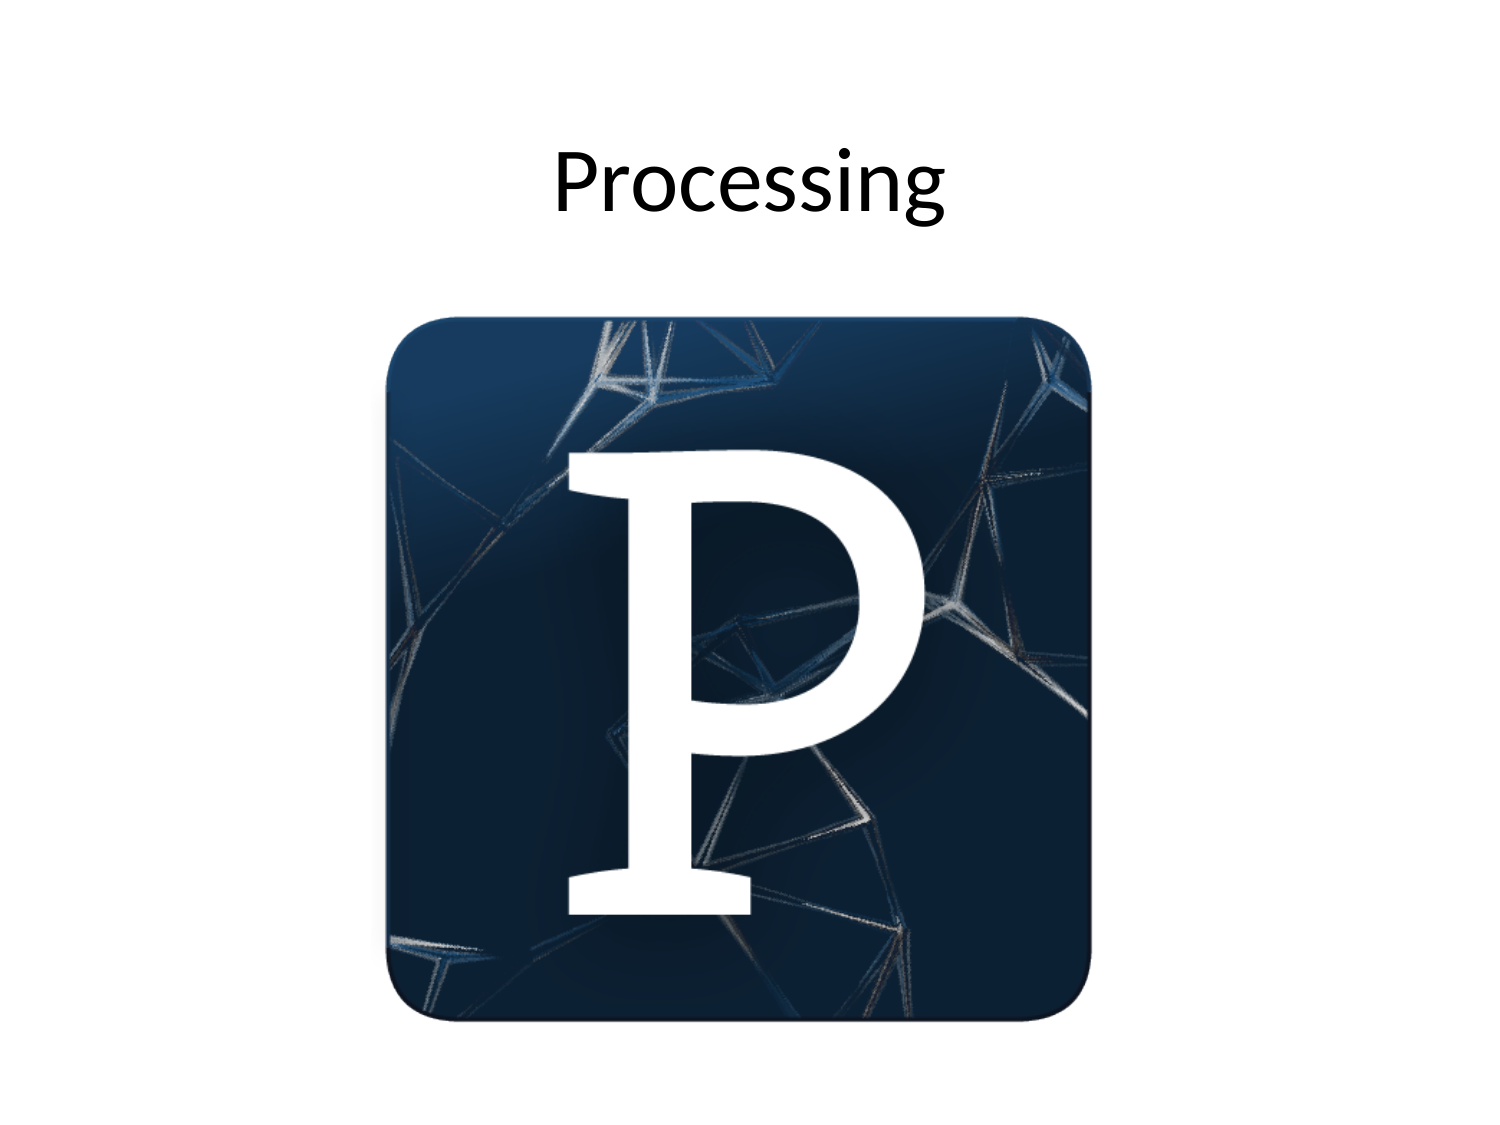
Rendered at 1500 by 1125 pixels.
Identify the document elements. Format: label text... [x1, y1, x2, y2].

title Processing [0, 54, 1500, 296]
picture [371, 302, 1107, 1037]
